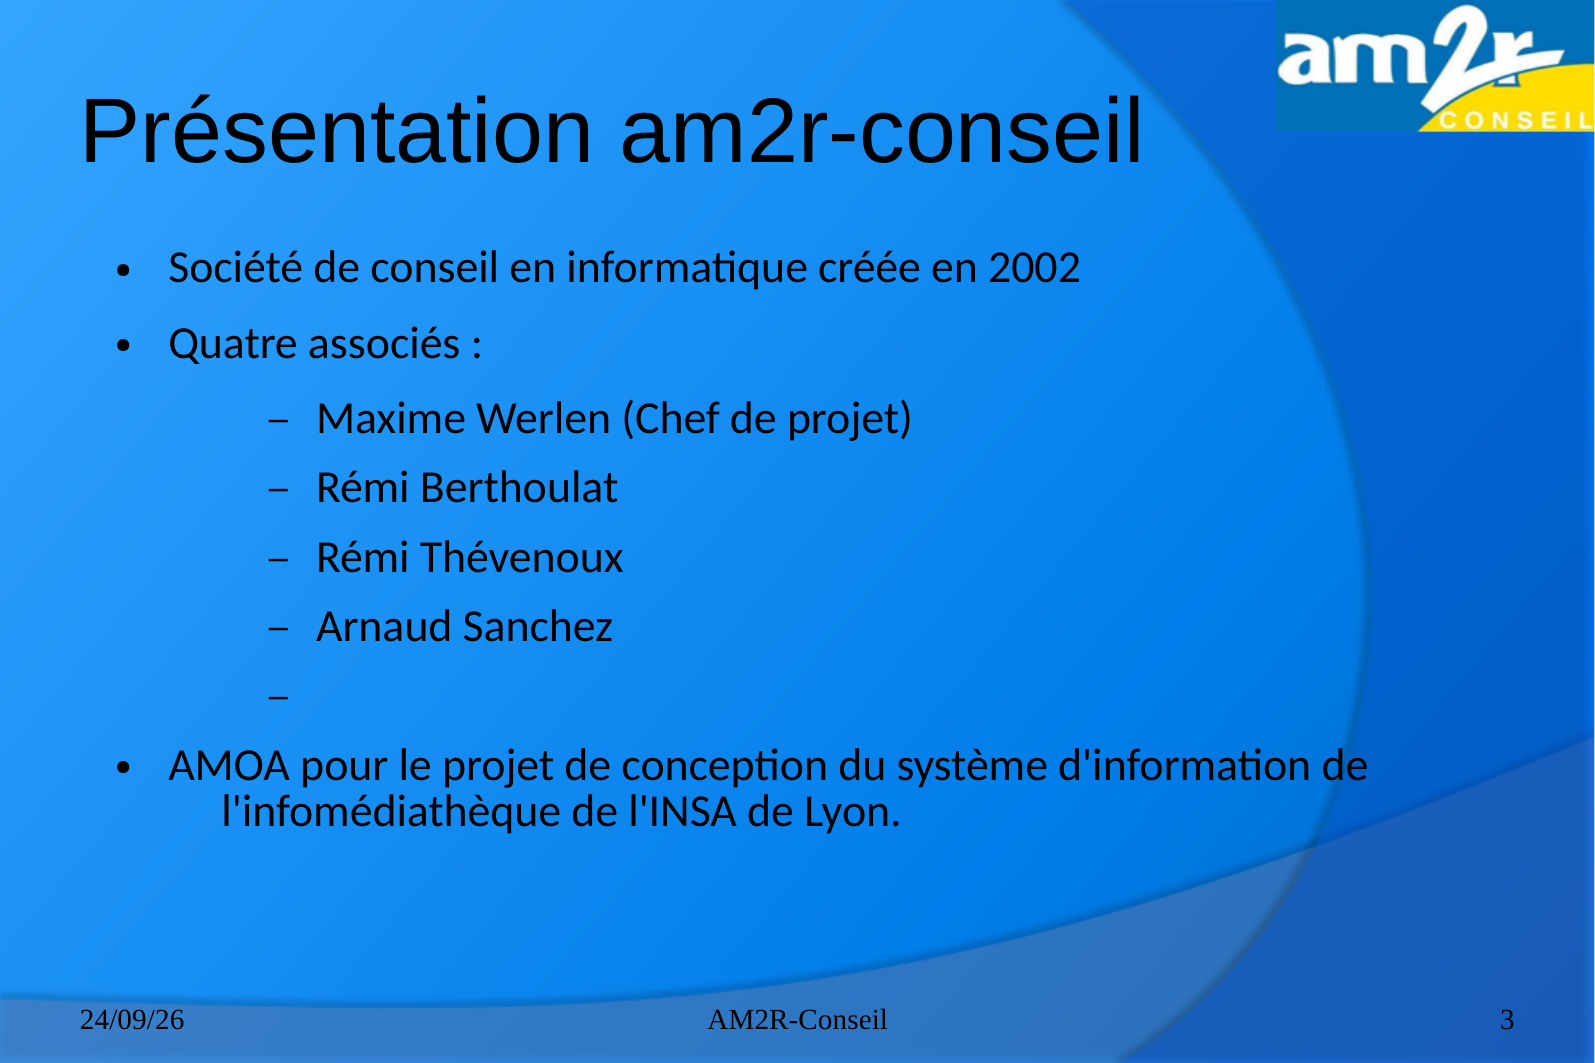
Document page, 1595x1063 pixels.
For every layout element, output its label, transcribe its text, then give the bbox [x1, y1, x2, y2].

title Présentation am2r-conseil [79, 49, 1241, 213]
list Société de conseil en informatique créée en 2002 Quatre associés : Maxime Werlen (Chef de projet) Rémi Berthoulat Rémi Thévenoux Arnaud Sanchez AMOA pour le projet de conception du système d'information de l'infomédiathèque de l'INSA de Lyon. [79, 248, 1515, 960]
picture [0, 0, 1595, 1063]
